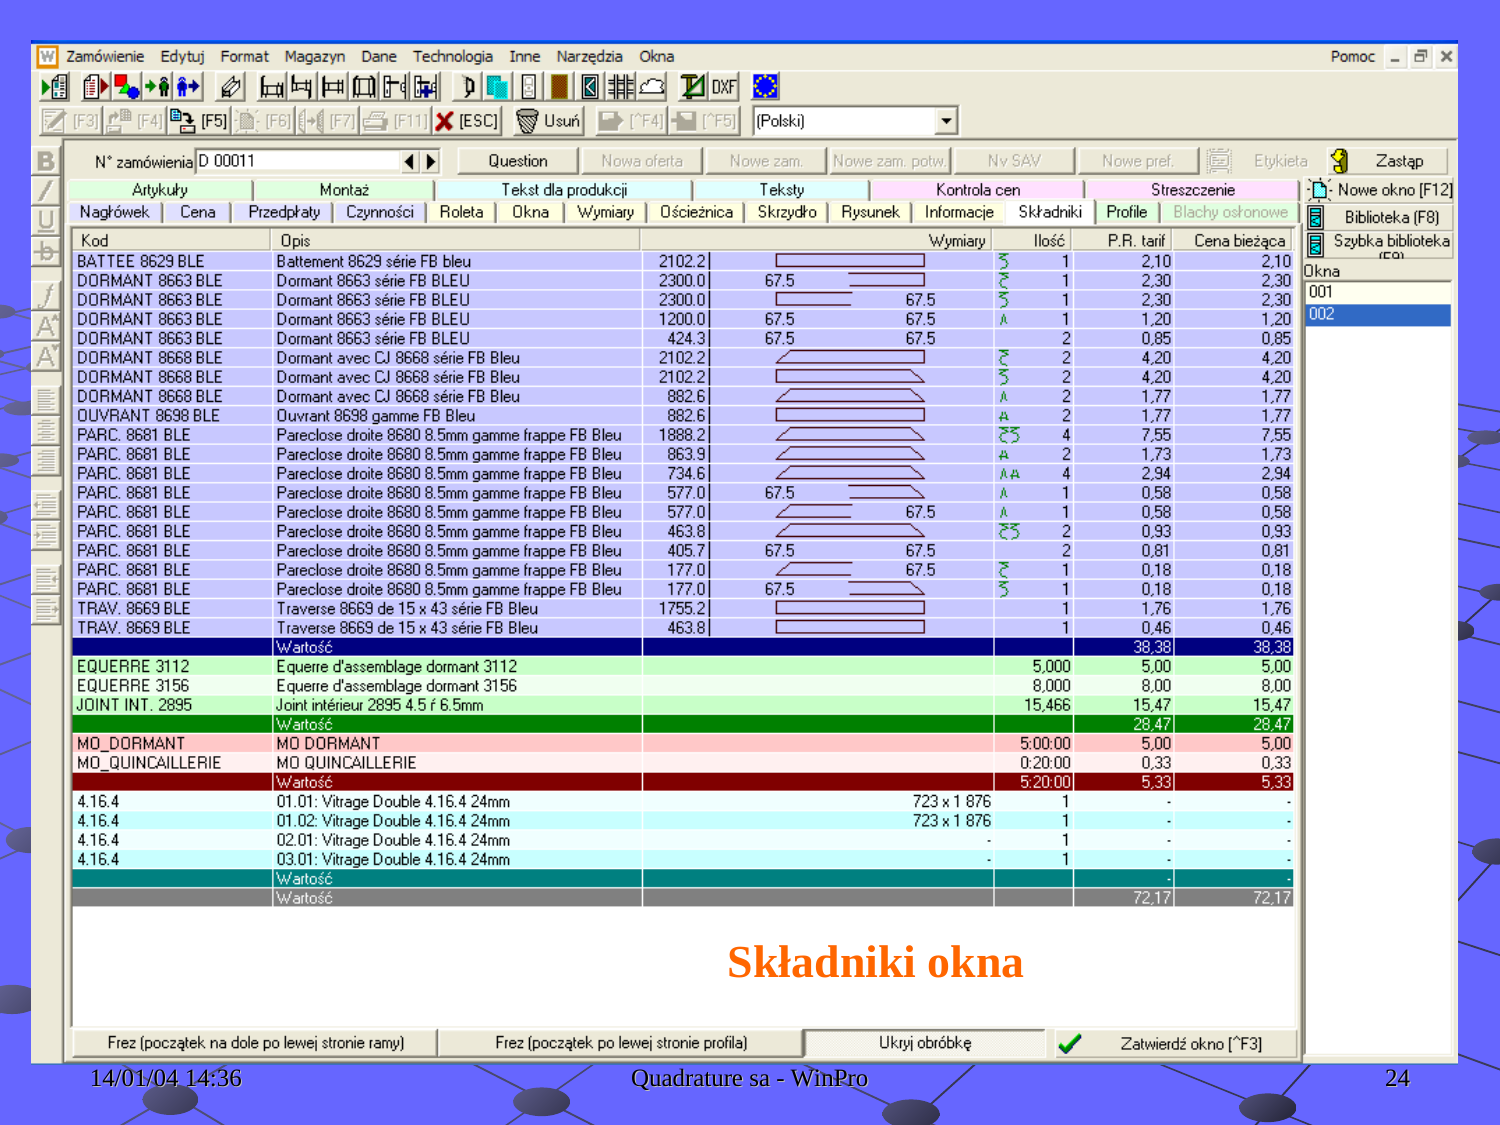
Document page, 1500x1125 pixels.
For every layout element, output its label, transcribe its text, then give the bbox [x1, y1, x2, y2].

text_box Składniki okna [727, 939, 1026, 987]
picture [31, 40, 1458, 1065]
